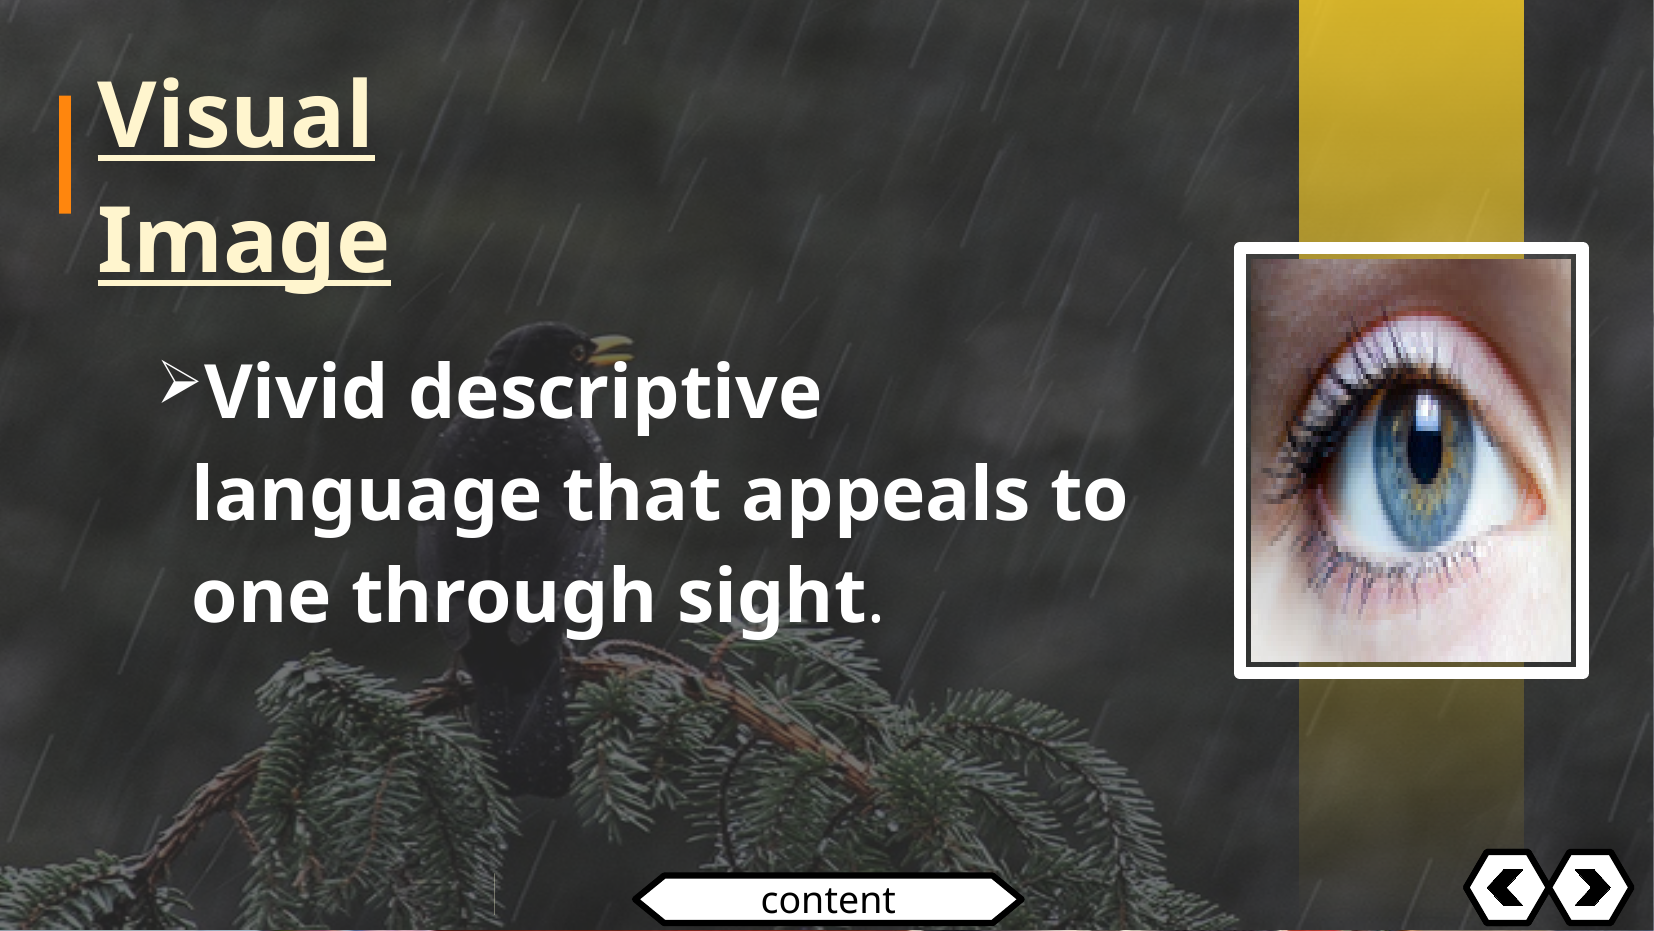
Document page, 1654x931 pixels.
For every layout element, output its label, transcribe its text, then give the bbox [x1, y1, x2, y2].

text_box Poetic divices [60, 846, 510, 920]
text_box Visual Image [82, 42, 532, 201]
text_box Vivid descriptive language that appeals to one through sight. [141, 330, 1170, 713]
text_box content [635, 875, 1022, 924]
picture [1251, 259, 1571, 662]
text_box [0, 0, 1654, 931]
